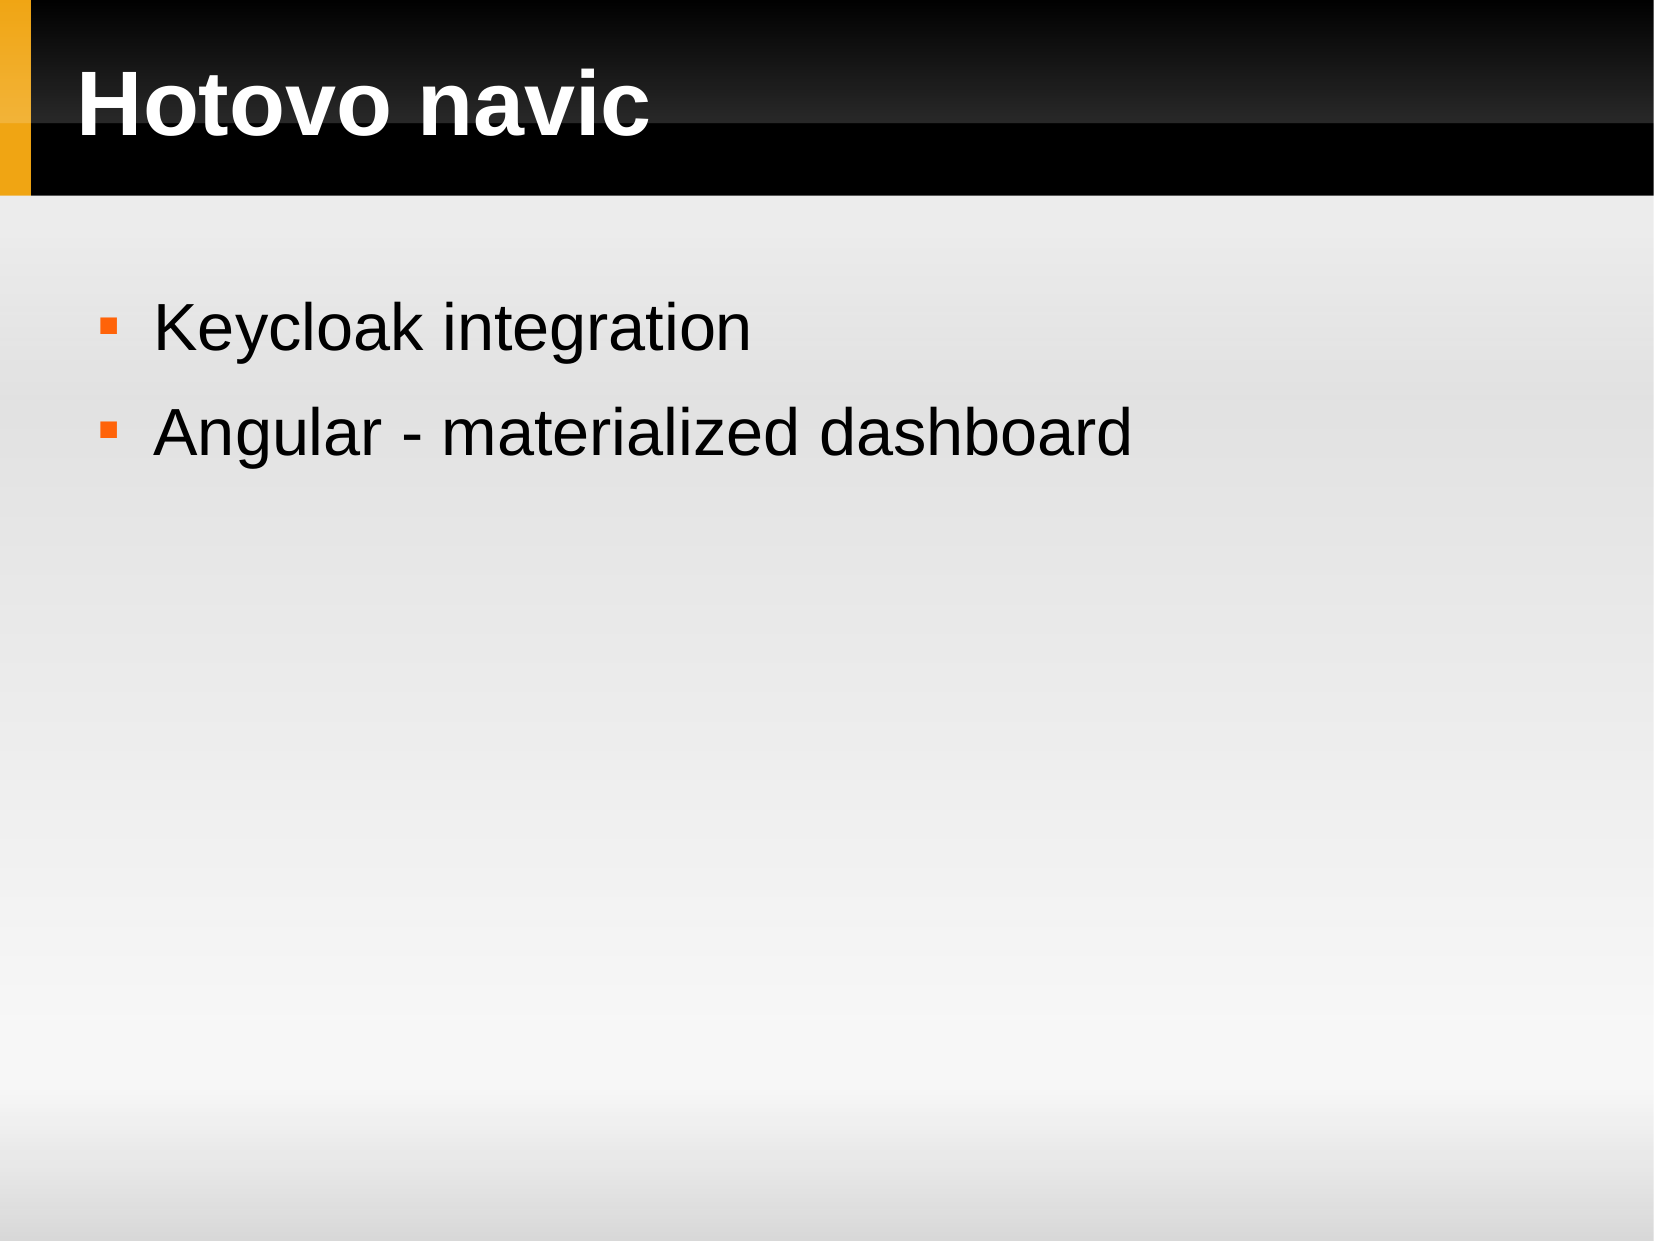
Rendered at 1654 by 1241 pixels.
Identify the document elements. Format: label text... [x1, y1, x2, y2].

picture [0, 0, 1654, 1241]
list Keycloak integration Angular - materialized dashboard [82, 290, 1571, 1109]
title Hotovo navic [76, 0, 1565, 208]
